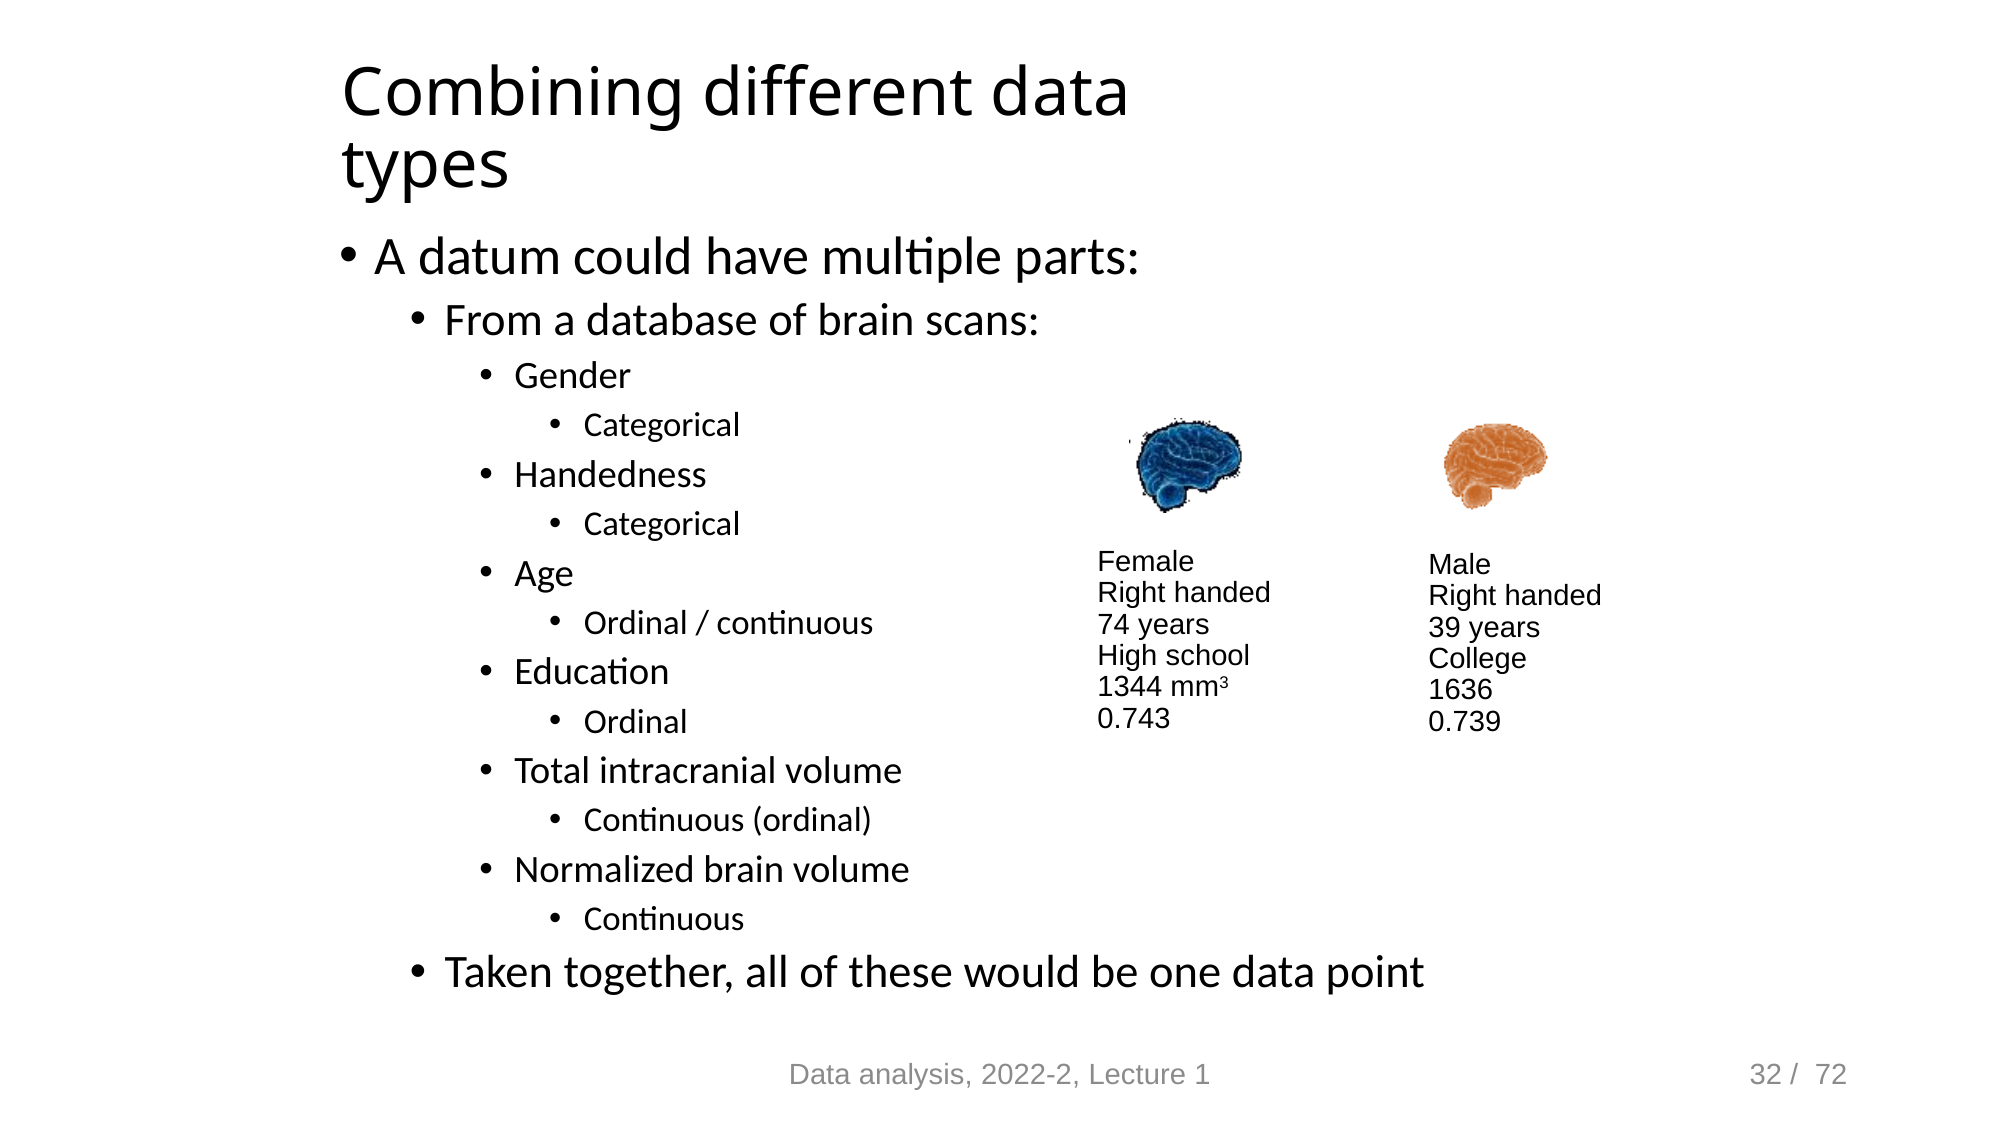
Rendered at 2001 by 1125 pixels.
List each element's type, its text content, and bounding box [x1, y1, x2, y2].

list A datum could have multiple parts: From a database of brain scans: Gender Categorical Handedness Categorical Age Ordinal / continuous Education Ordinal Total intracranial volume Continuous (ordinal) Normalized brain volume Continuous Taken together, all of these would be one data point [324, 220, 1675, 1012]
footer Data analysis, 2022-2, Lecture 1 [662, 1042, 1338, 1103]
picture [1129, 418, 1256, 513]
title Combining different data types [326, 66, 1331, 194]
text_box Male Right handed 39 years College 1636 0.739 [1413, 541, 1709, 746]
text_box Female Right handed 74 years High school 1344 mm3 0.743 [1082, 538, 1379, 743]
picture [1435, 418, 1562, 513]
slide_number <number> / 72 [1412, 1042, 1863, 1103]
